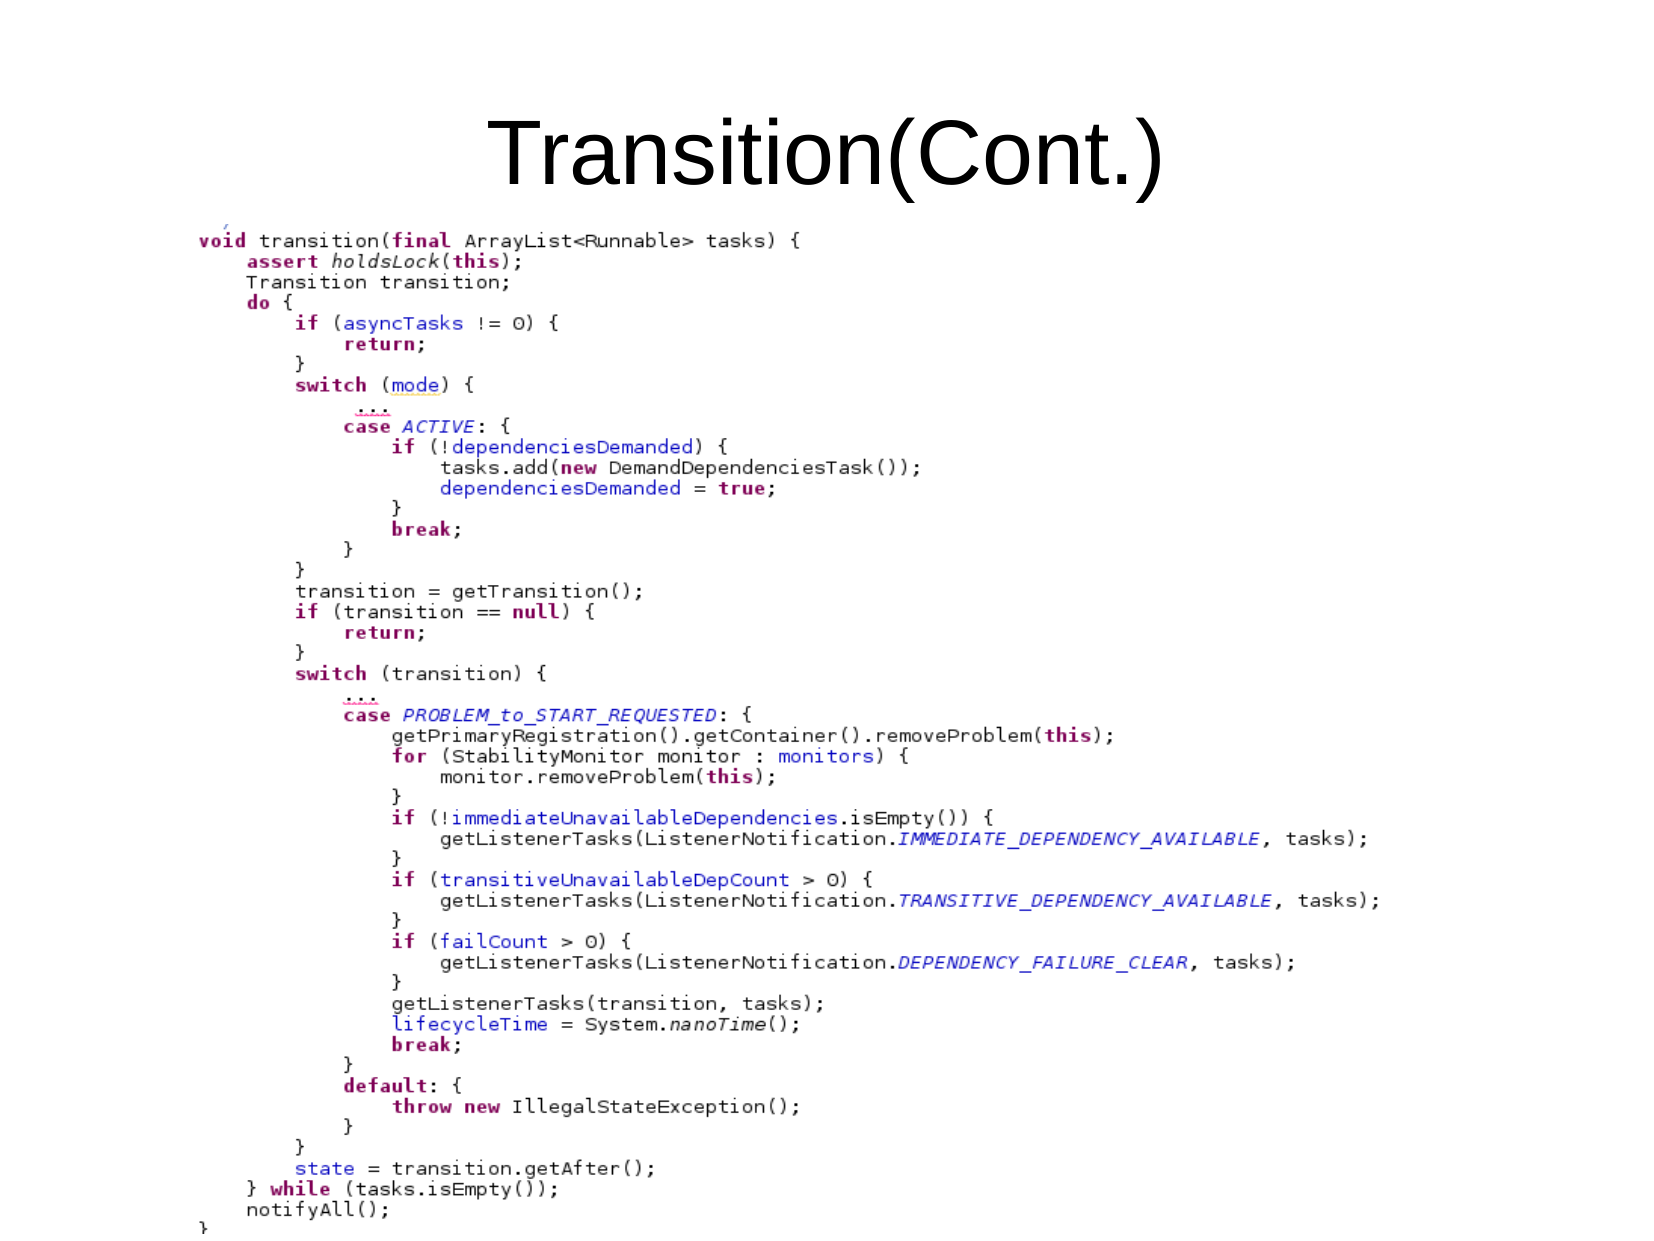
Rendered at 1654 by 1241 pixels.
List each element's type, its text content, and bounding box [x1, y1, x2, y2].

picture [153, 224, 1471, 1234]
title Transition(Cont.) [82, 49, 1571, 257]
